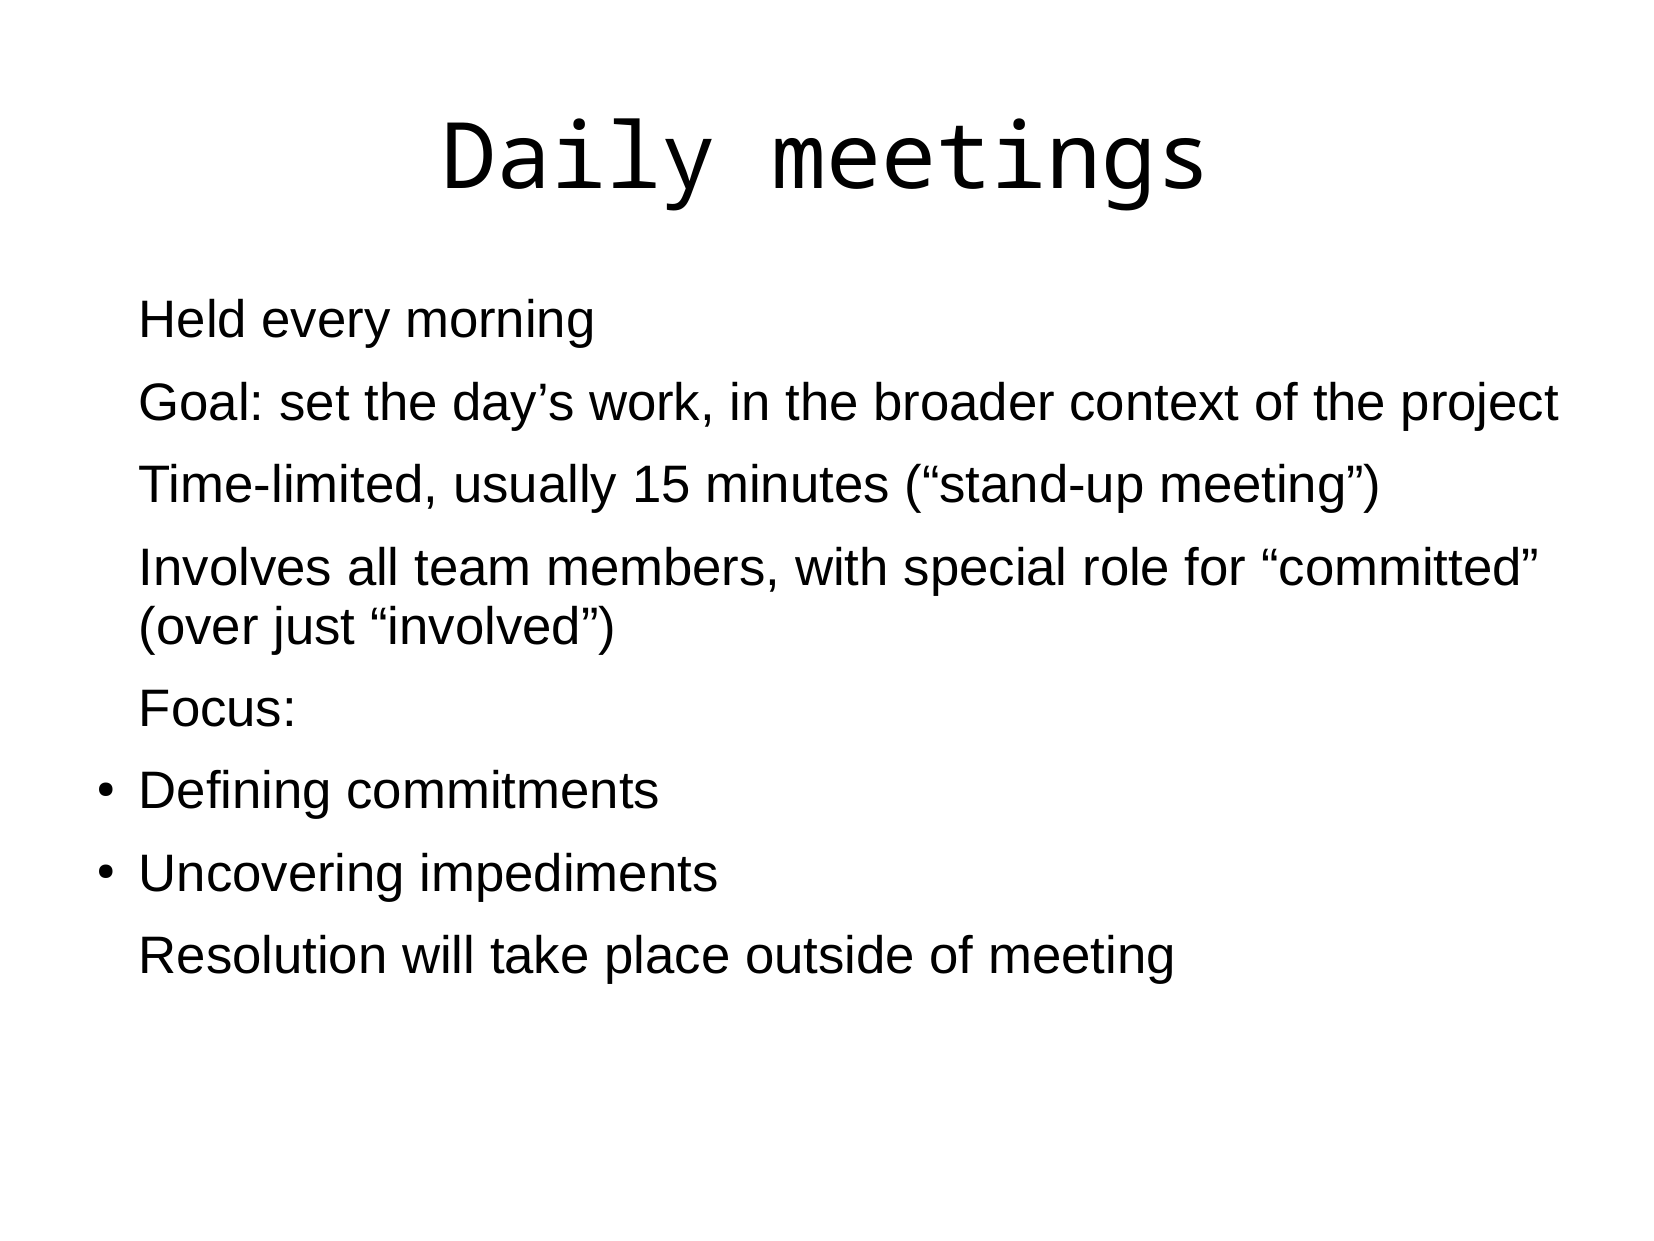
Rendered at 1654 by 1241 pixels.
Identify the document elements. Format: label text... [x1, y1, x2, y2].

title Daily meetings [82, 49, 1571, 257]
list Held every morning Goal: set the day’s work, in the broader context of the project Time-limited, usually 15 minutes (“stand-up meeting”) Involves all team members, with special role for “committed” (over just “involved”) Focus: Defining commitments Uncovering impediments Resolution will take place outside of meeting [82, 290, 1571, 1010]
